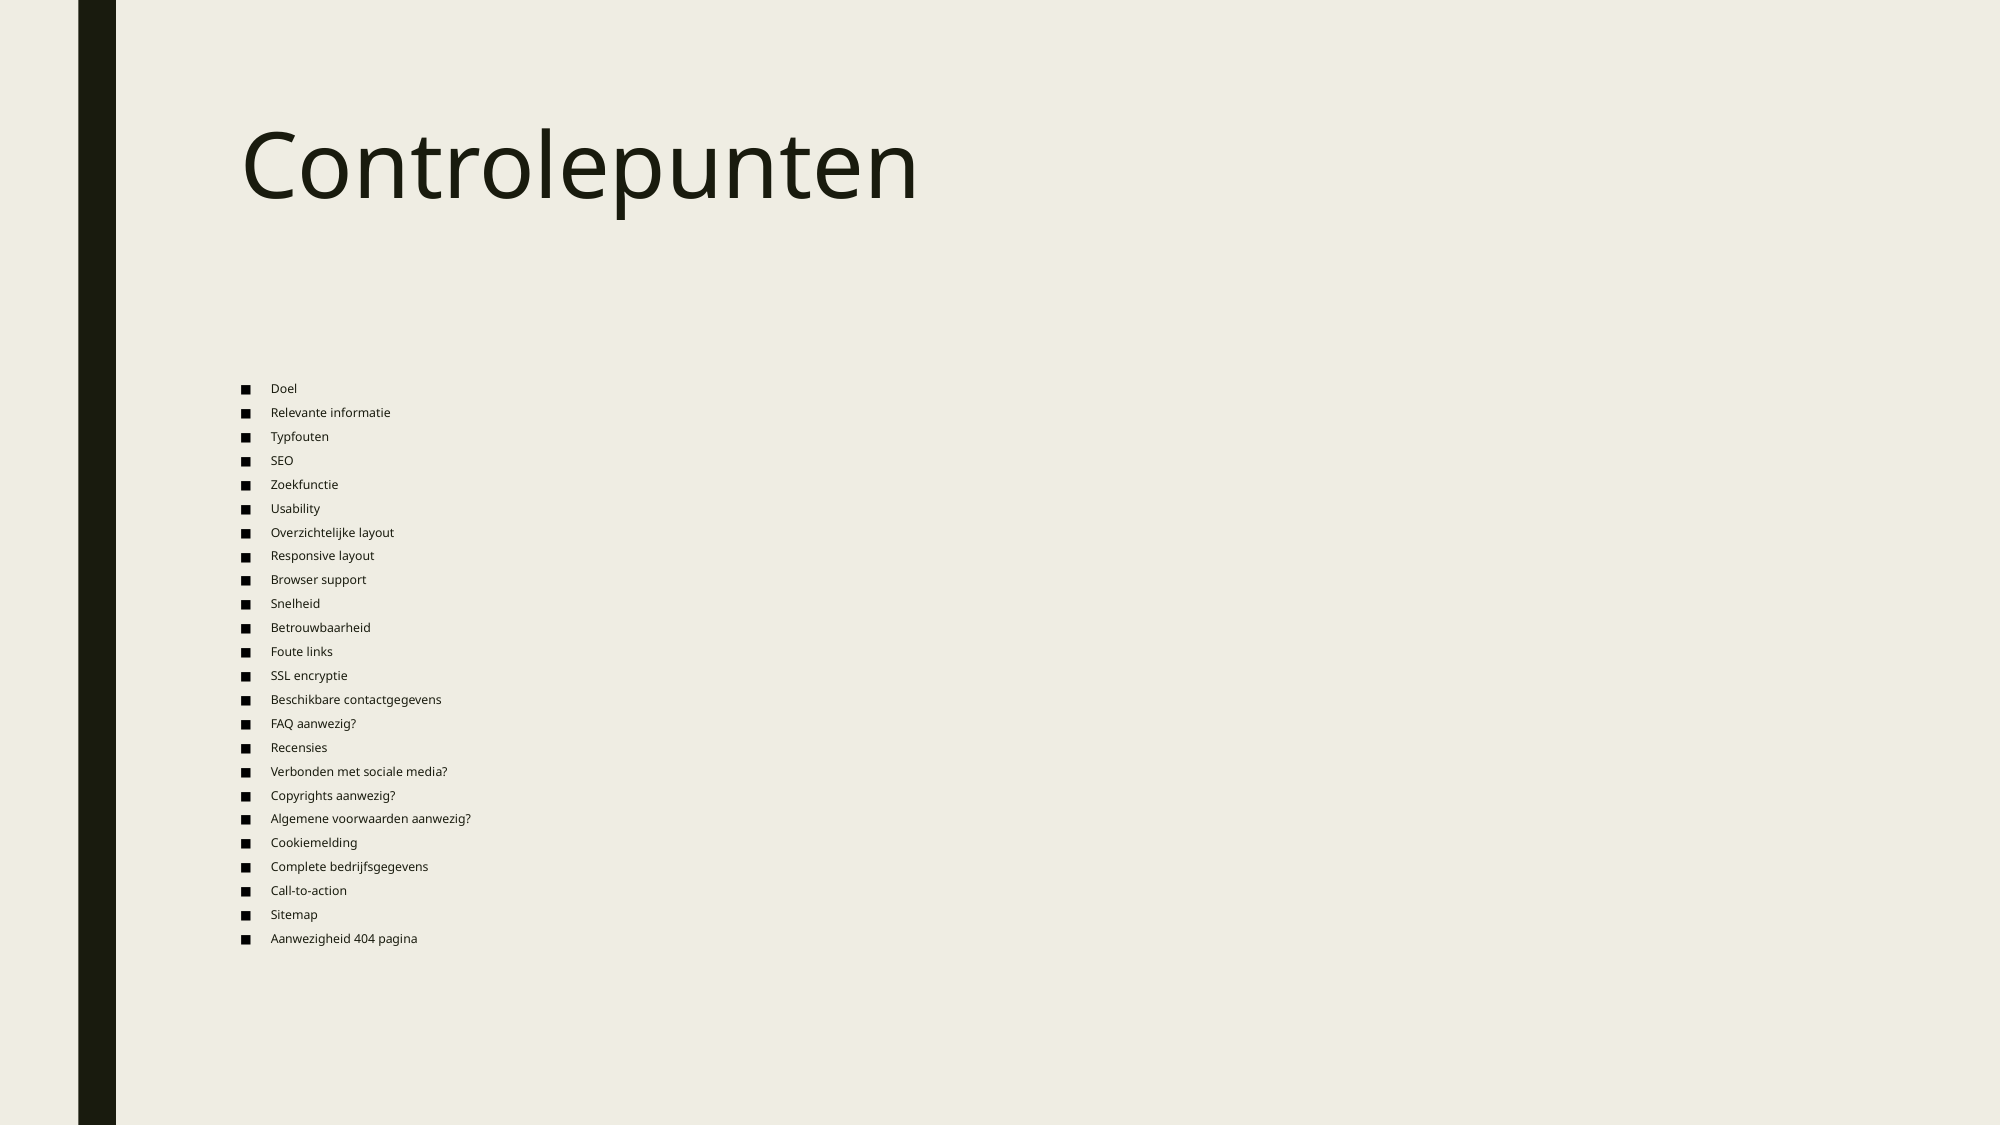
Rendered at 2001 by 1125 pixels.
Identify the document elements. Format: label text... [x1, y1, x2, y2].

list Doel Relevante informatie Typfouten SEO Zoekfunctie Usability Overzichtelijke layout Responsive layout Browser support Snelheid Betrouwbaarheid Foute links SSL encryptie Beschikbare contactgegevens FAQ aanwezig? Recensies Verbonden met sociale media? Copyrights aanwezig? Algemene voorwaarden aanwezig? Cookiemelding Complete bedrijfsgegevens Call-to-action Sitemap Aanwezigheid 404 pagina [225, 375, 1801, 963]
title Controlepunten [225, 112, 1801, 357]
